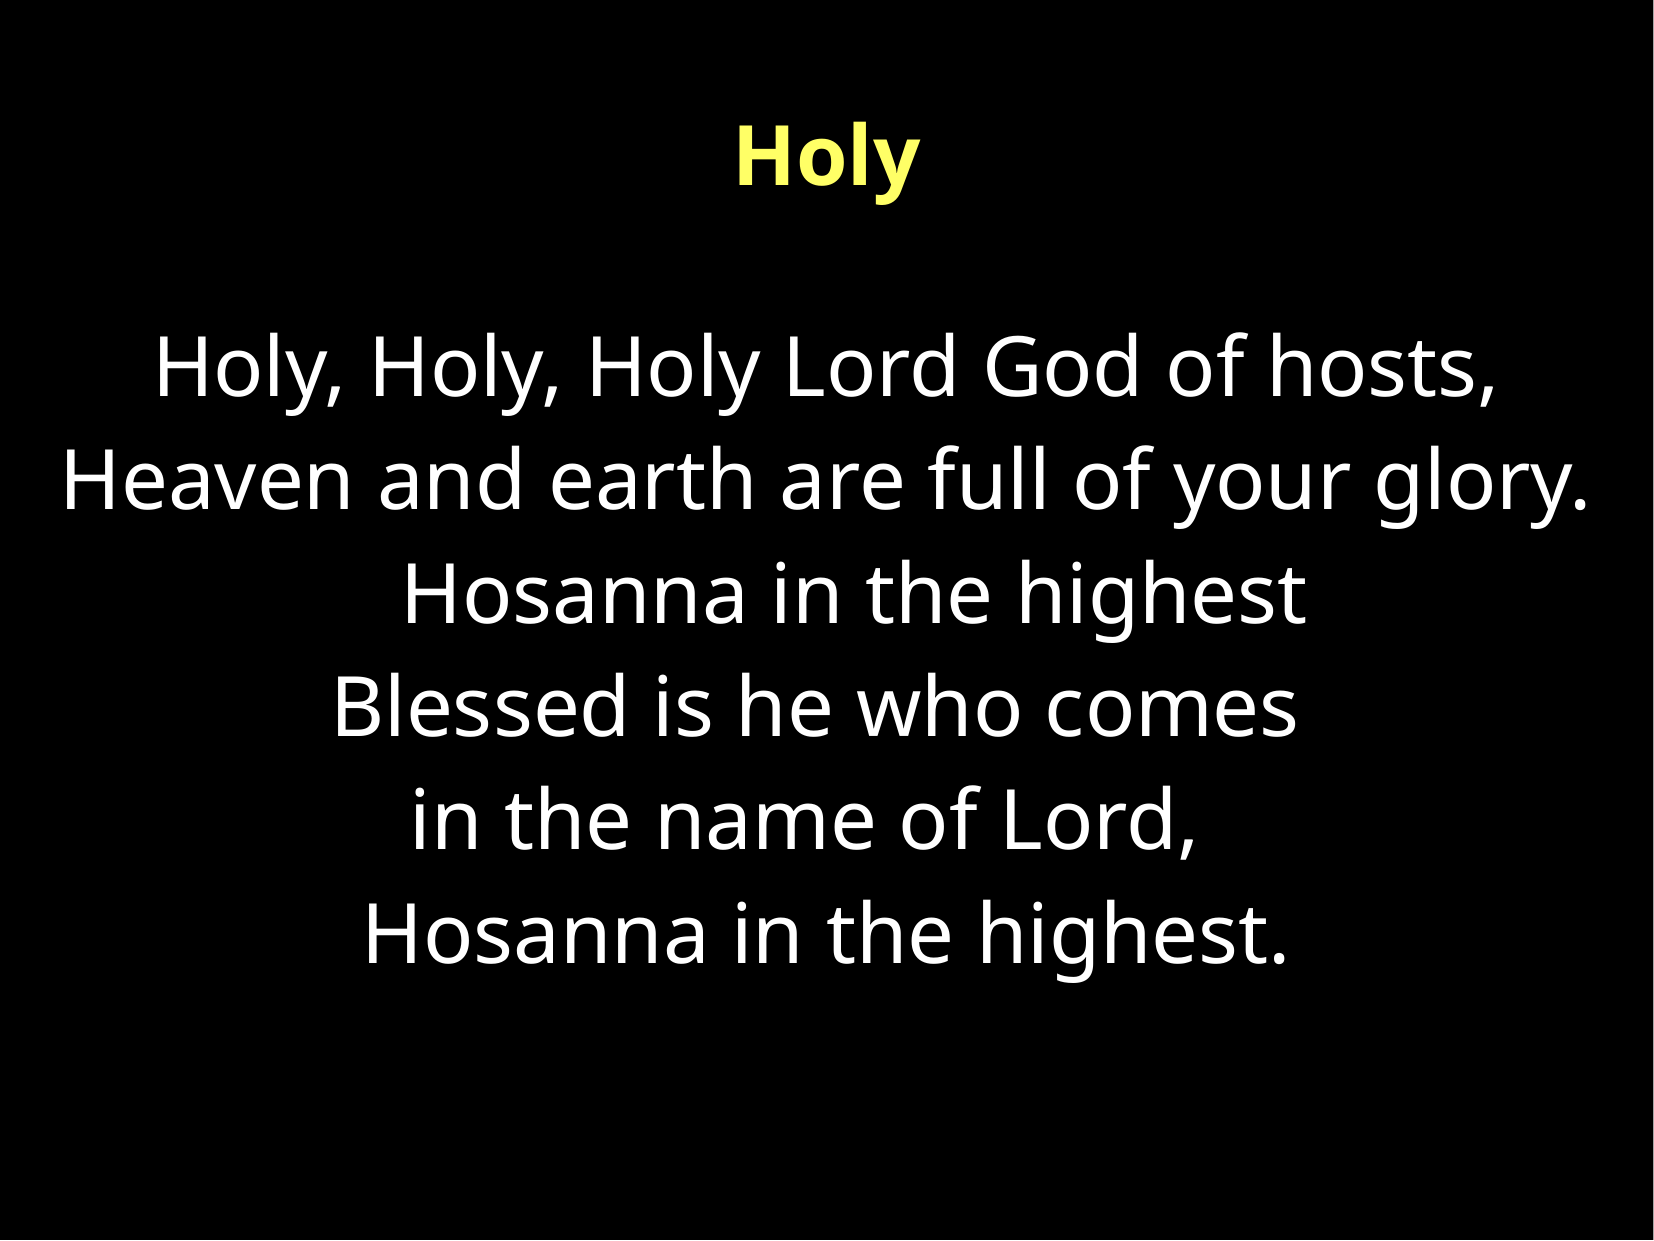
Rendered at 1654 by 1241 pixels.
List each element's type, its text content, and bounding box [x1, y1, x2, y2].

list Holy, Holy, Holy Lord God of hosts, Heaven and earth are full of your glory. Hosanna in the highest Blessed is he who comes in the name of Lord, Hosanna in the highest. [0, 307, 1654, 1241]
title Holy [82, 49, 1571, 257]
